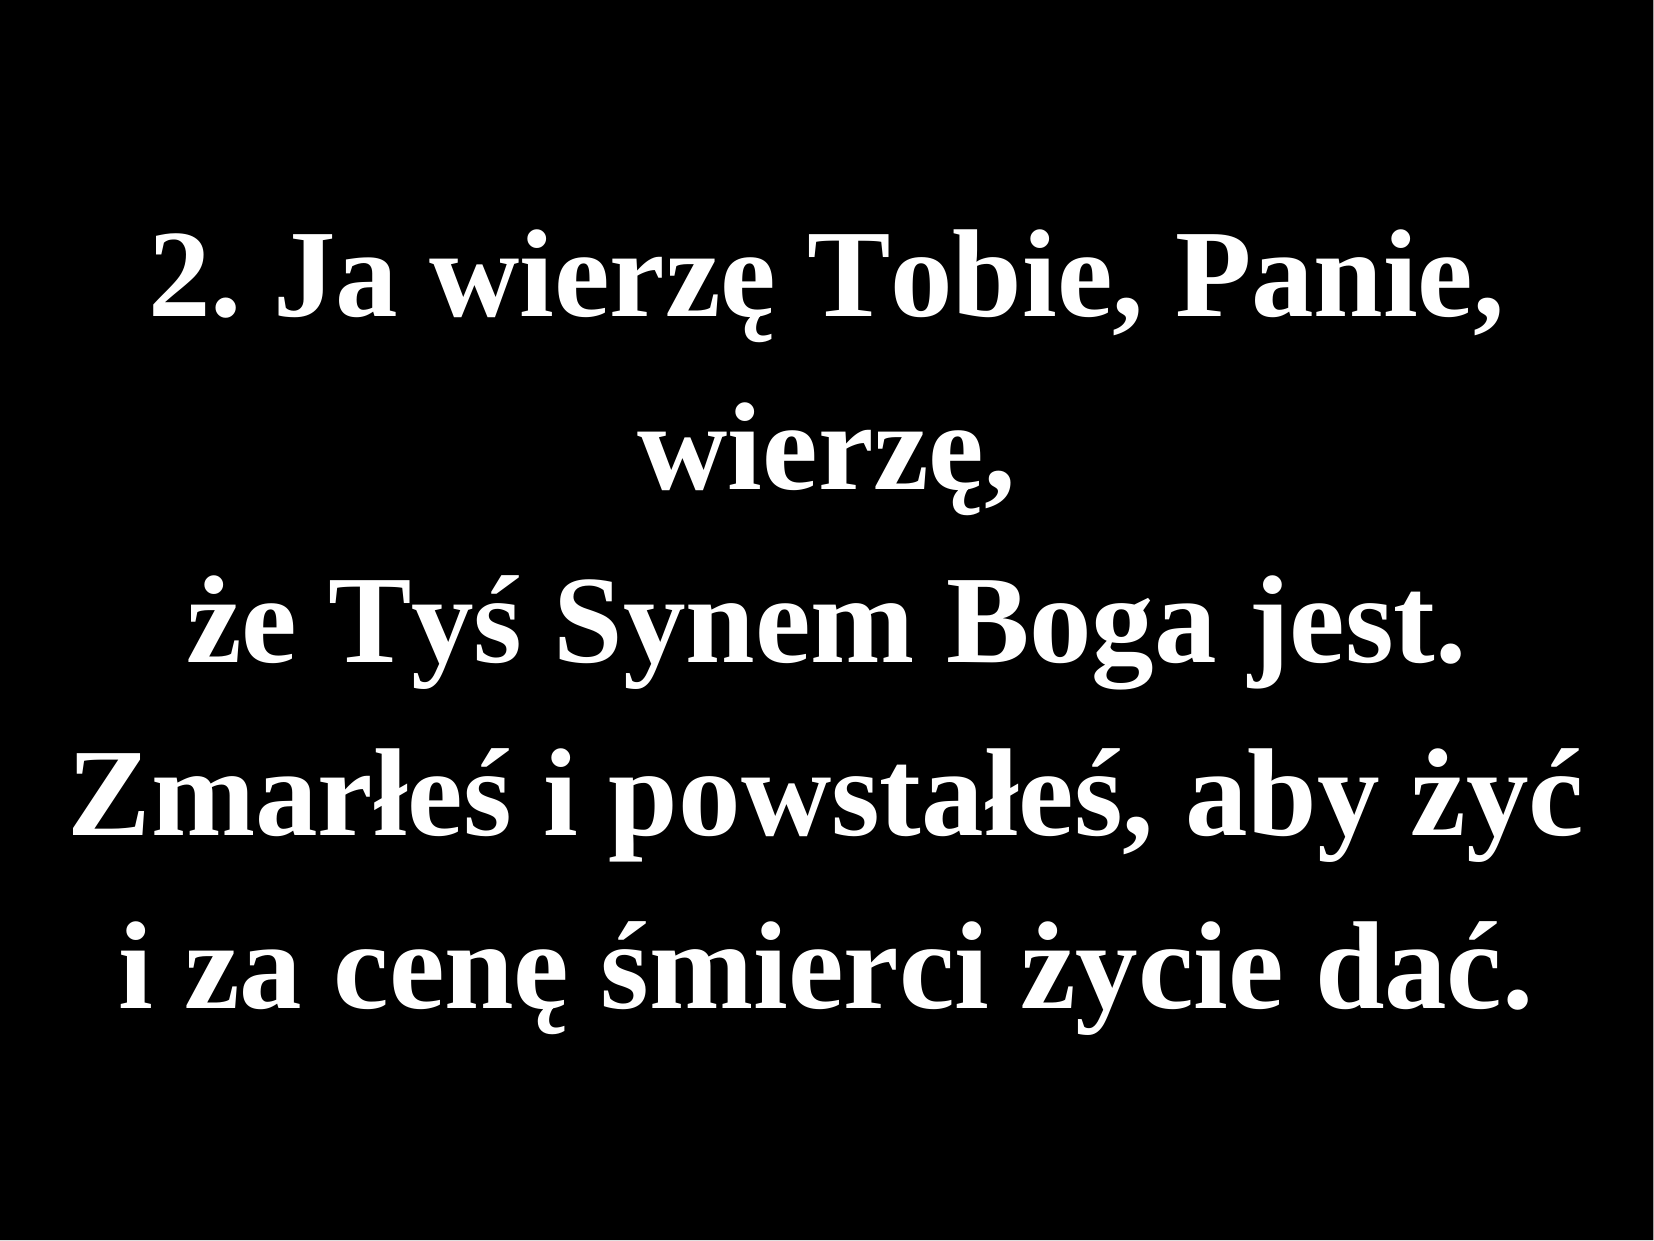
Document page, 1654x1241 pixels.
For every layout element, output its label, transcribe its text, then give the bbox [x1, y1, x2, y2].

title 2. Ja wierzę Tobie, Panie, ppp wierzę, ppp że Tyś Synem Boga jest. ppp Zmarłeś i powstałeś, aby żyć ppp i za cenę śmierci życie dać. [0, 0, 1654, 1241]
